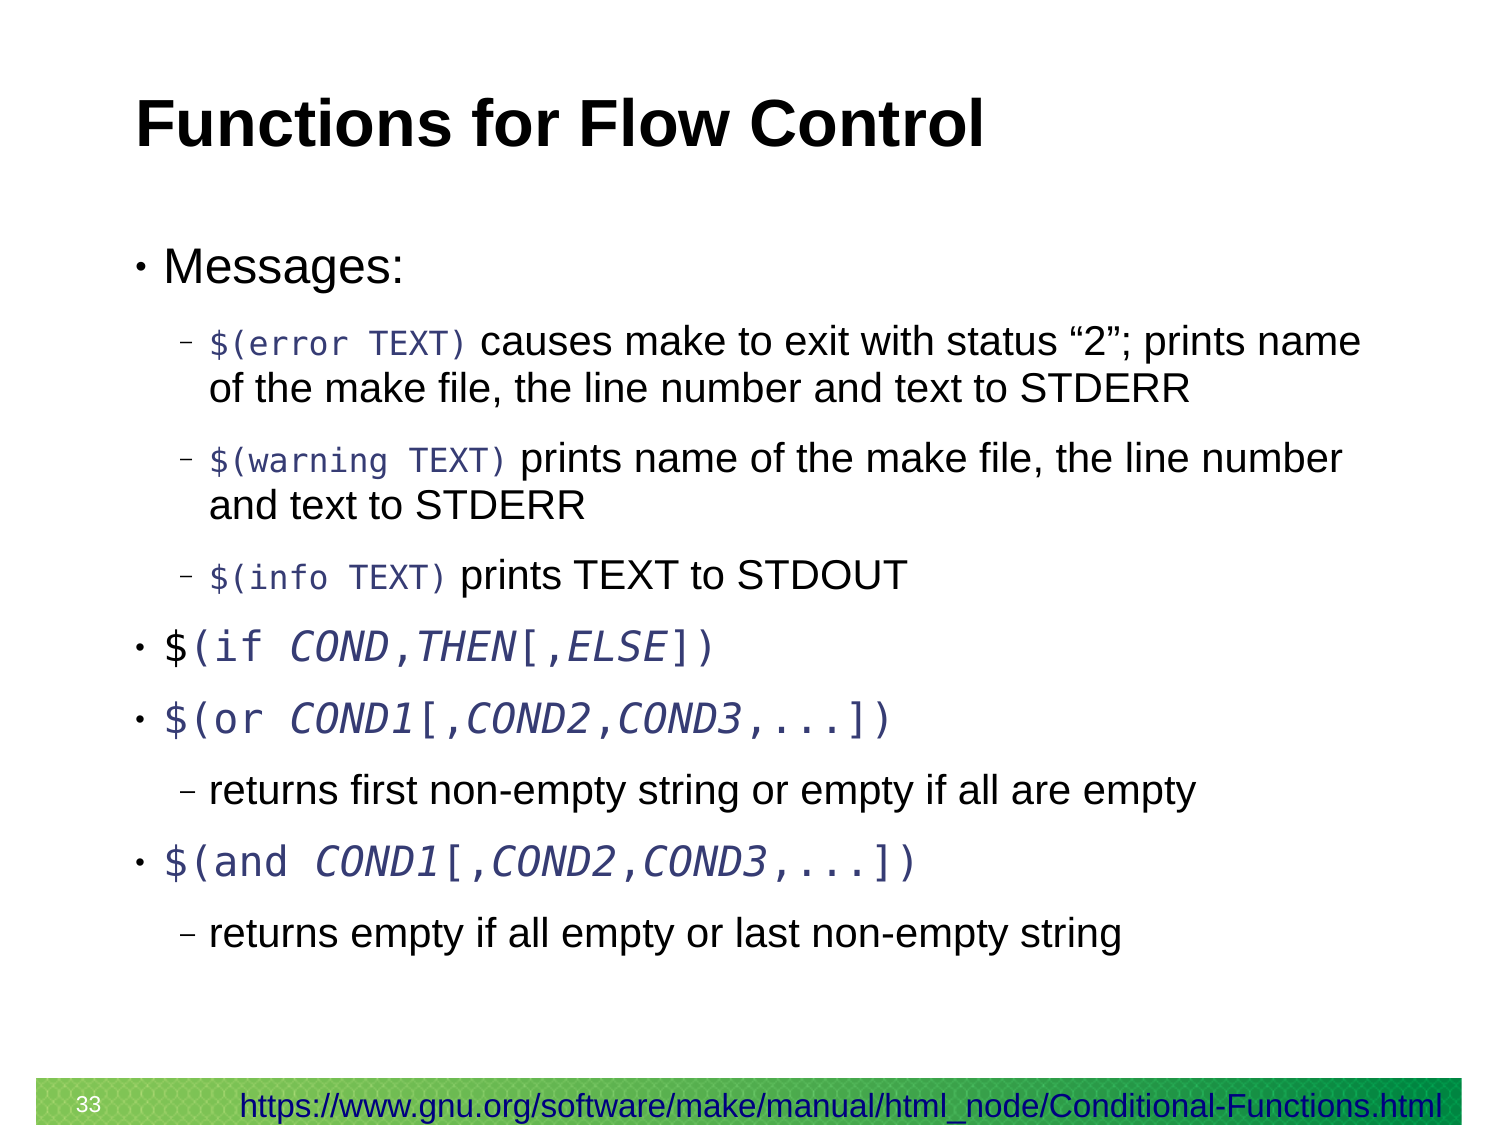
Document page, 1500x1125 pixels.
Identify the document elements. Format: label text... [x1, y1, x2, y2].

list Messages: $(error TEXT) causes make to exit with status “2”; prints name of the make file, the line number and text to STDERR $(warning TEXT) prints name of the make file, the line number and text to STDERR $(info TEXT) prints TEXT to STDOUT $(if COND,THEN[,ELSE]) $(or COND1[,COND2,COND3,...]) returns first non-empty string or empty if all are empty $(and COND1[,COND2,COND3,...]) returns empty if all empty or last non-empty string [135, 238, 1372, 982]
title Functions for Flow Control [135, 41, 1372, 204]
text_box https://www.gnu.org/software/make/manual/html_node/Conditional-Functions.html [225, 1080, 1460, 1125]
picture [36, 1078, 1462, 1125]
